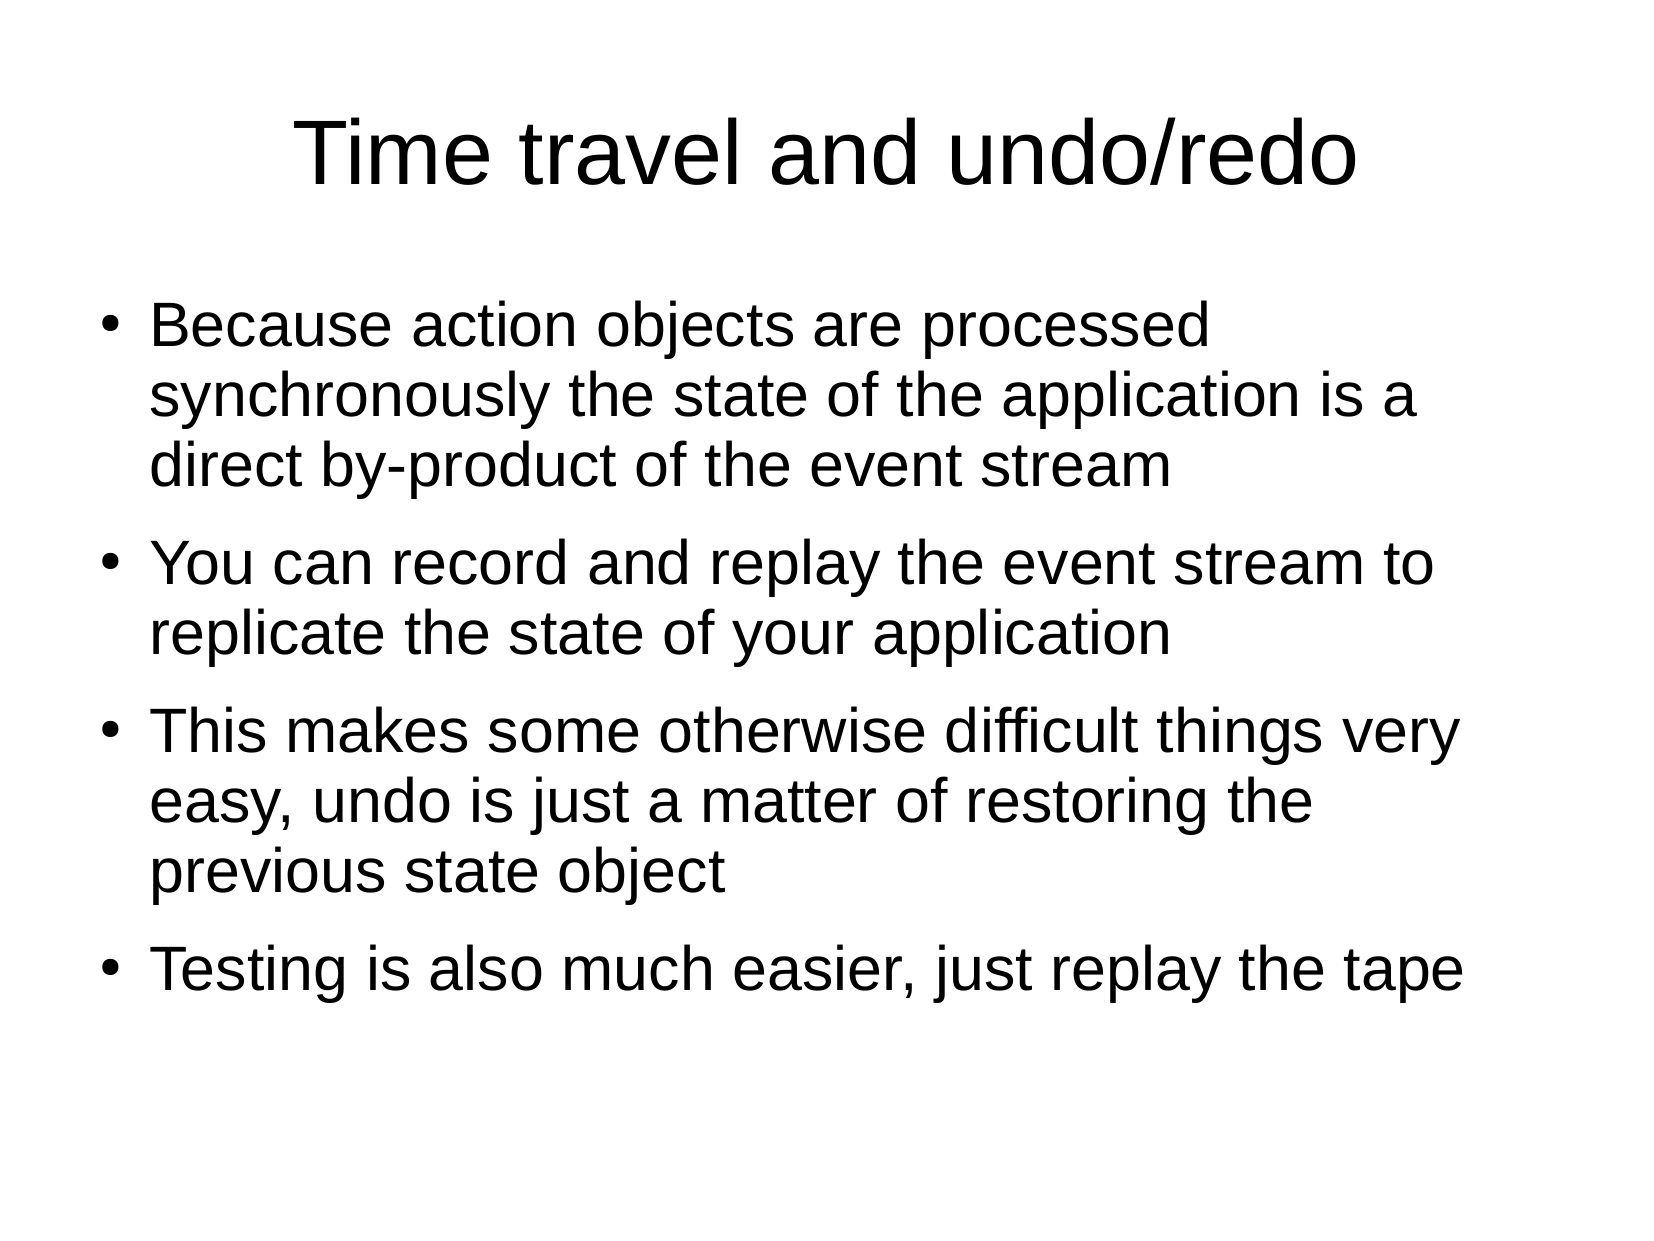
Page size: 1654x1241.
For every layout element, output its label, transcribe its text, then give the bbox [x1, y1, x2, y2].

list Because action objects are processed synchronously the state of the application is a direct by-product of the event stream You can record and replay the event stream to replicate the state of your application This makes some otherwise difficult things very easy, undo is just a matter of restoring the previous state object Testing is also much easier, just replay the tape [82, 290, 1571, 1010]
title Time travel and undo/redo [82, 49, 1571, 257]
